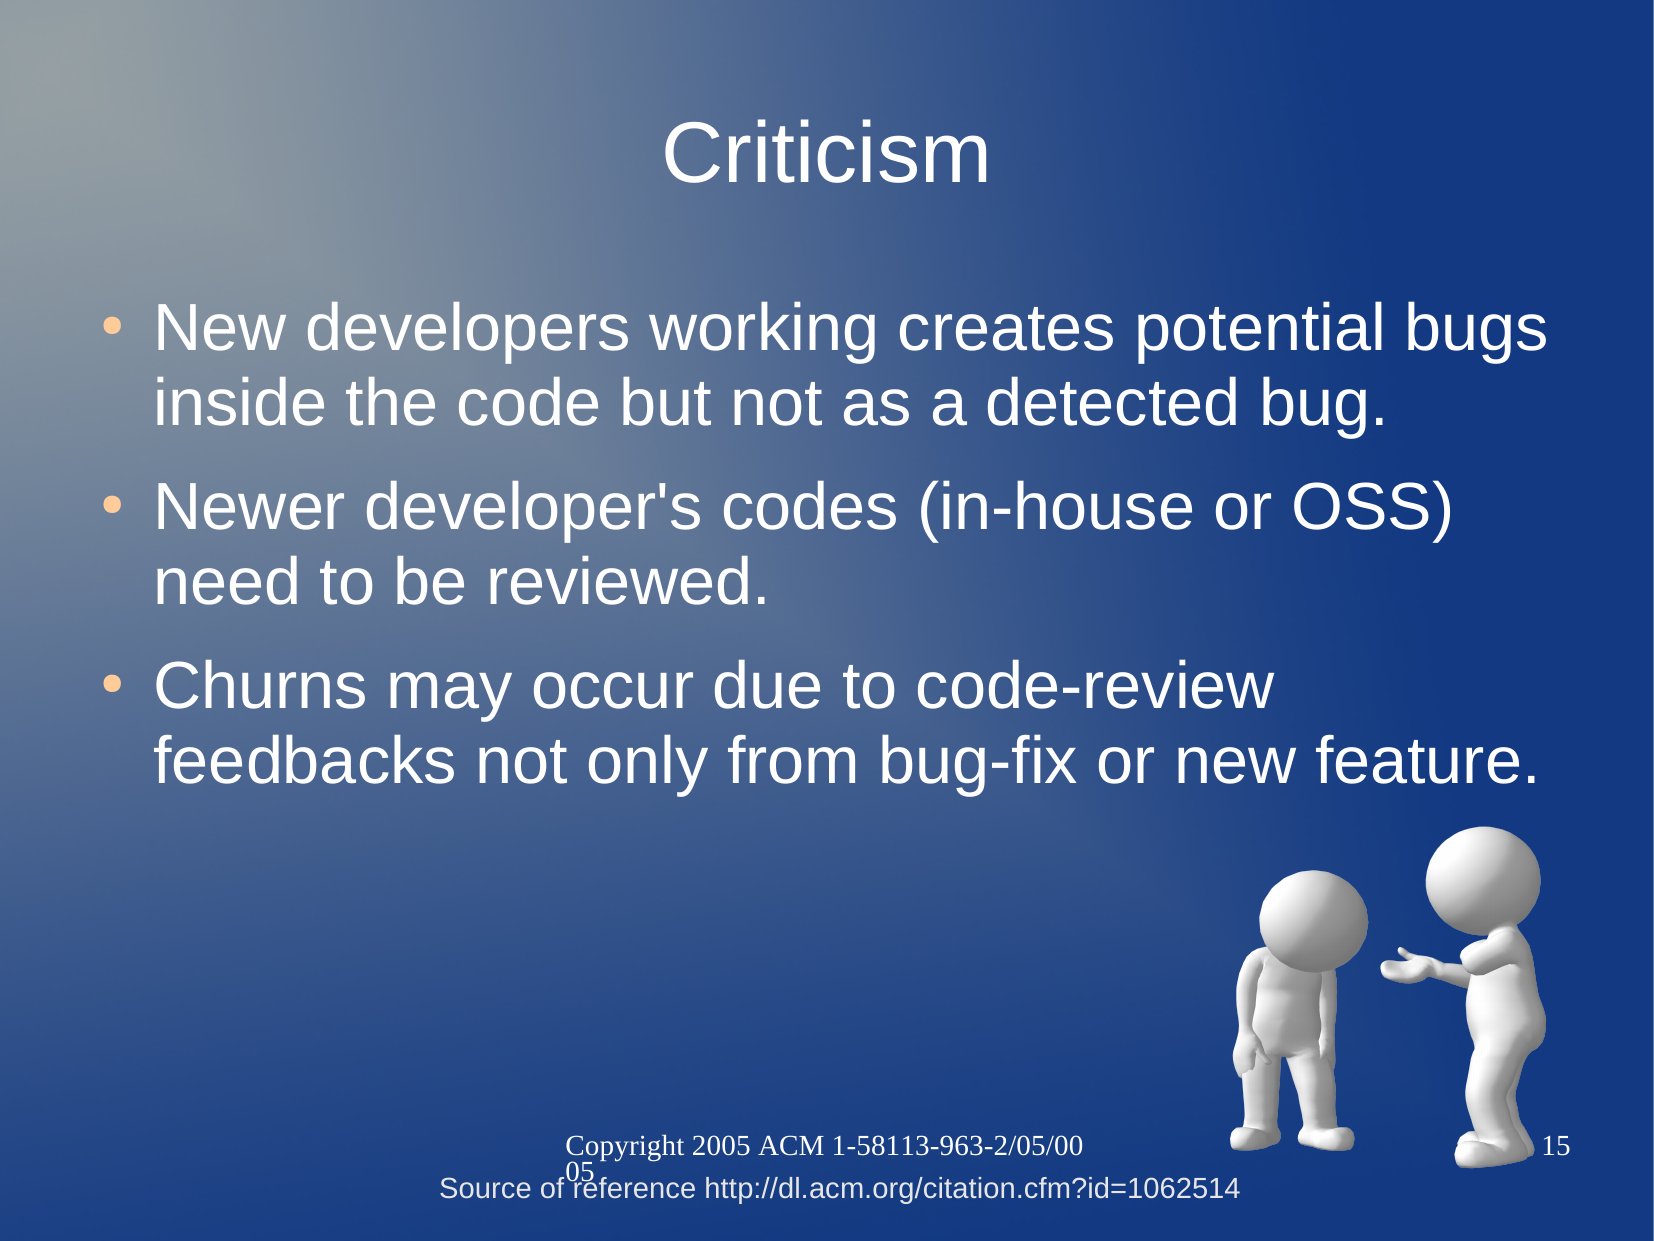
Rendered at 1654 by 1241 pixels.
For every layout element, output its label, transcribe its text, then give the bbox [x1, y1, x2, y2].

title Criticism [82, 49, 1571, 257]
picture [0, 0, 1654, 1241]
list New developers working creates potential bugs inside the code but not as a detected bug. Newer developer's codes (in-house or OSS) need to be reviewed. Churns may occur due to code-review feedbacks not only from bug-fix or new feature. [82, 290, 1571, 811]
text_box Source of reference http://dl.acm.org/citation.cfm?id=1062514 [424, 1164, 1257, 1223]
